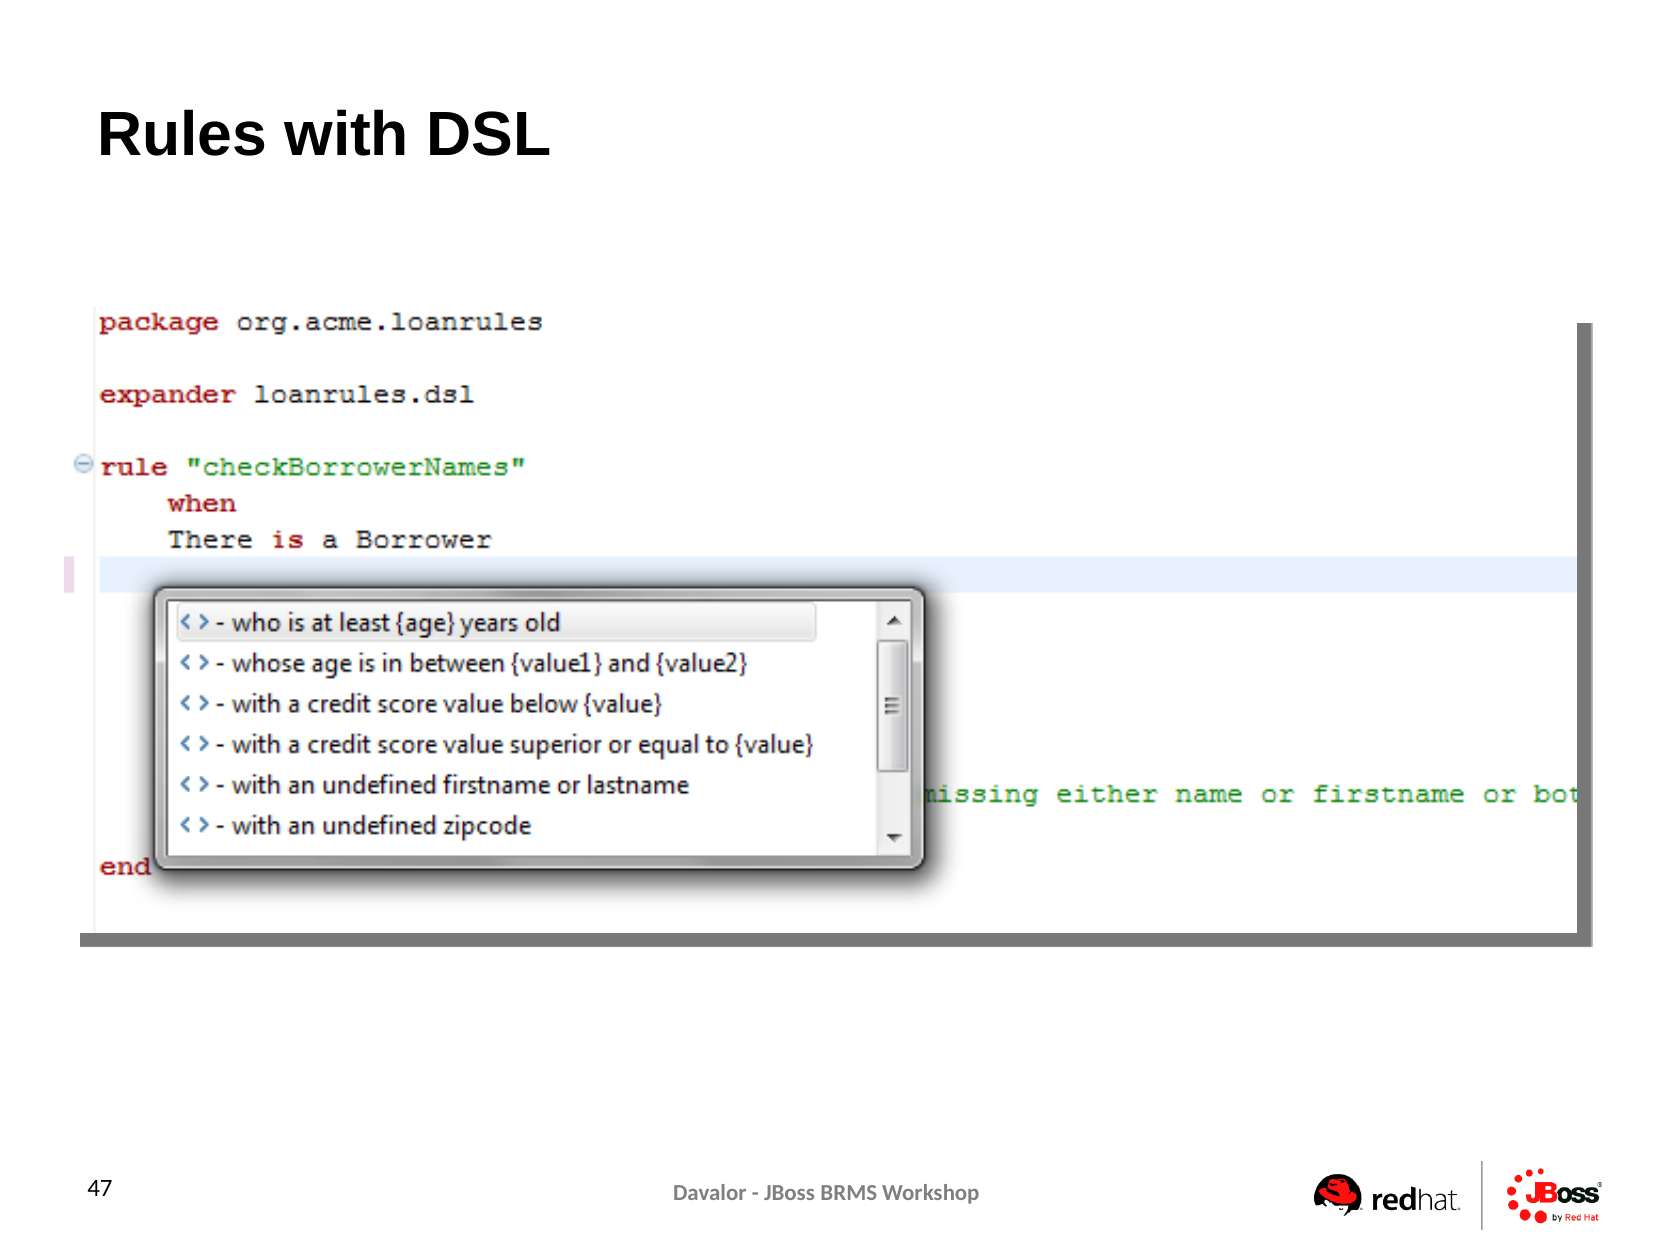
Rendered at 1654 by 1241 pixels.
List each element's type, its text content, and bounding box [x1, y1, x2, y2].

title Rules with DSL [82, 95, 1571, 226]
picture [1314, 1161, 1602, 1230]
picture [64, 307, 1577, 933]
